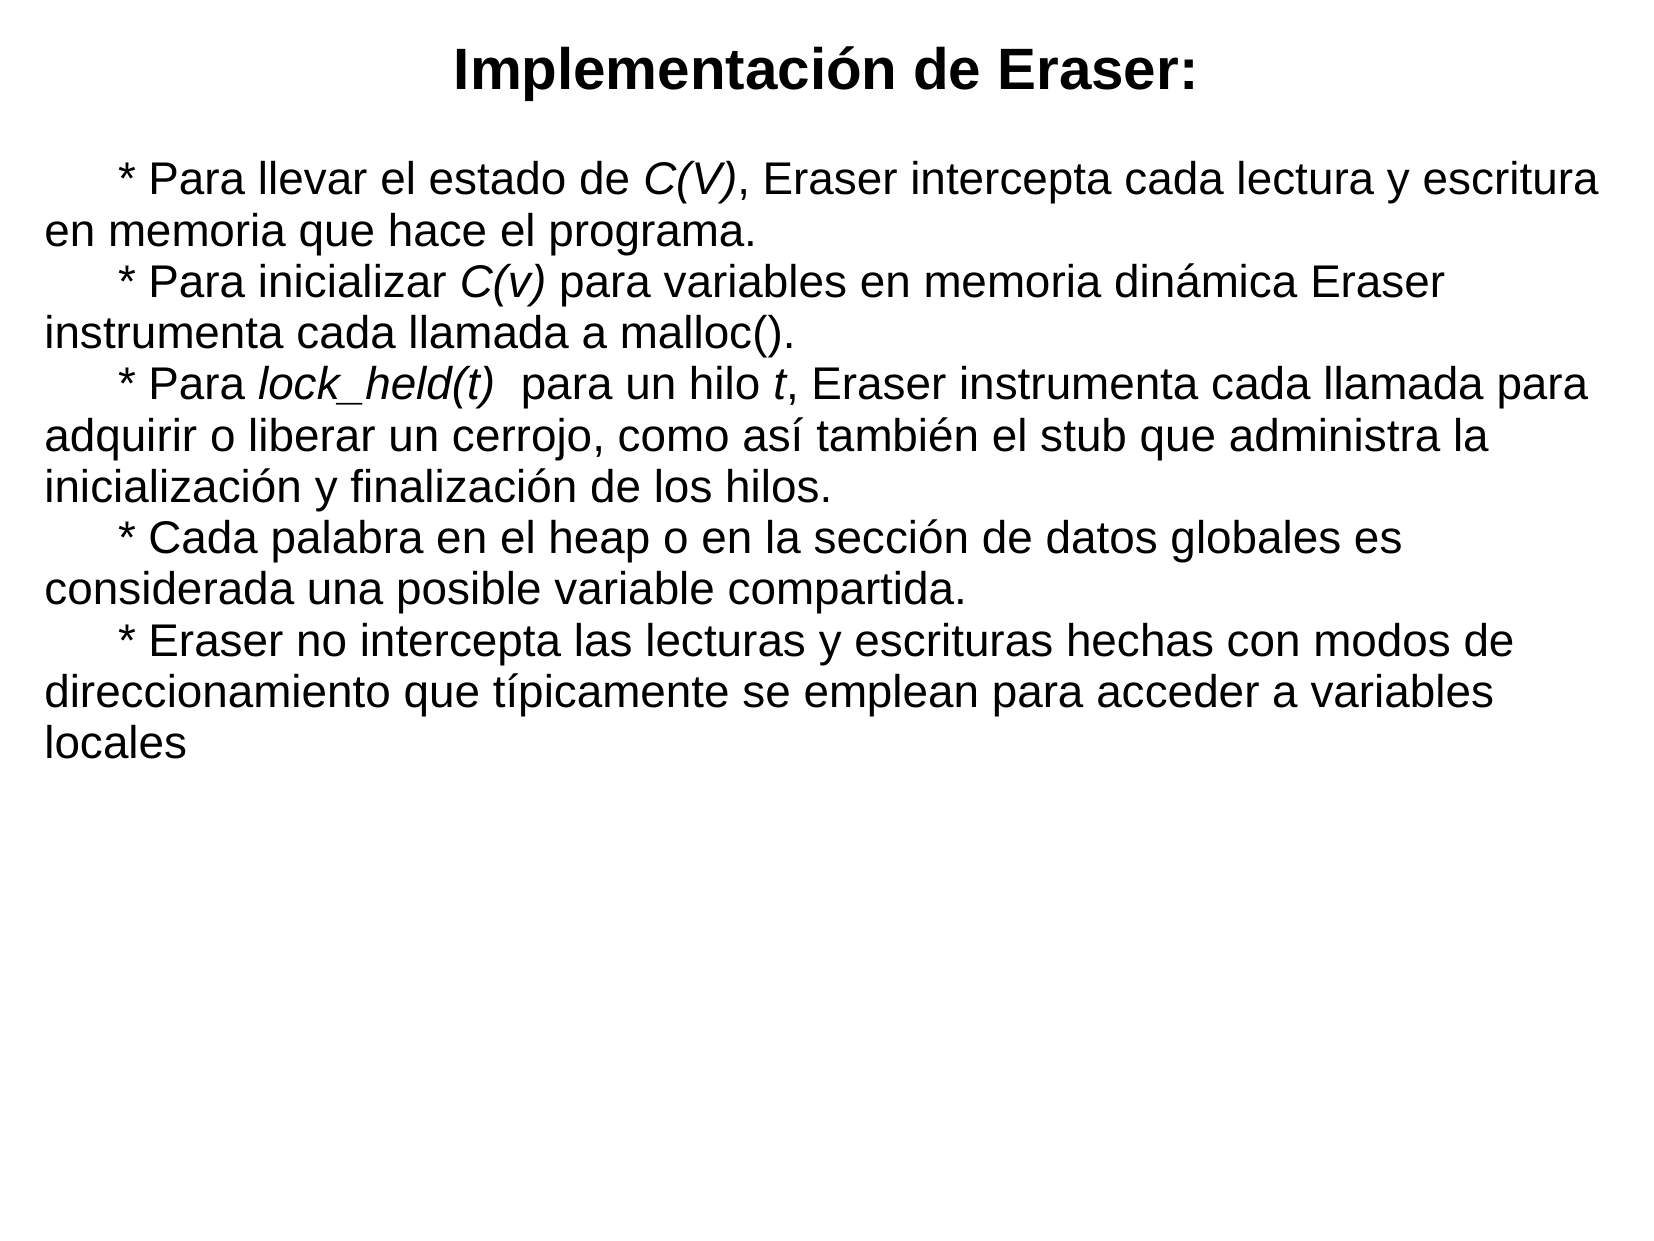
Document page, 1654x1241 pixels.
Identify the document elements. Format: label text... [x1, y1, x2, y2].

text_box Implementación de Eraser: * Para llevar el estado de C(V), Eraser intercepta cada lectura y escritura en memoria que hace el programa. * Para inicializar C(v) para variables en memoria dinámica Eraser instrumenta cada llamada a malloc(). * Para lock_held(t) para un hilo t, Eraser instrumenta cada llamada para adquirir o liberar un cerrojo, como así también el stub que administra la inicialización y finalización de los hilos. * Cada palabra en el heap o en la sección de datos globales es considerada una posible variable compartida. * Eraser no intercepta las lecturas y escrituras hechas con modos de direccionamiento que típicamente se emplean para acceder a variables locales [29, 29, 1625, 1241]
